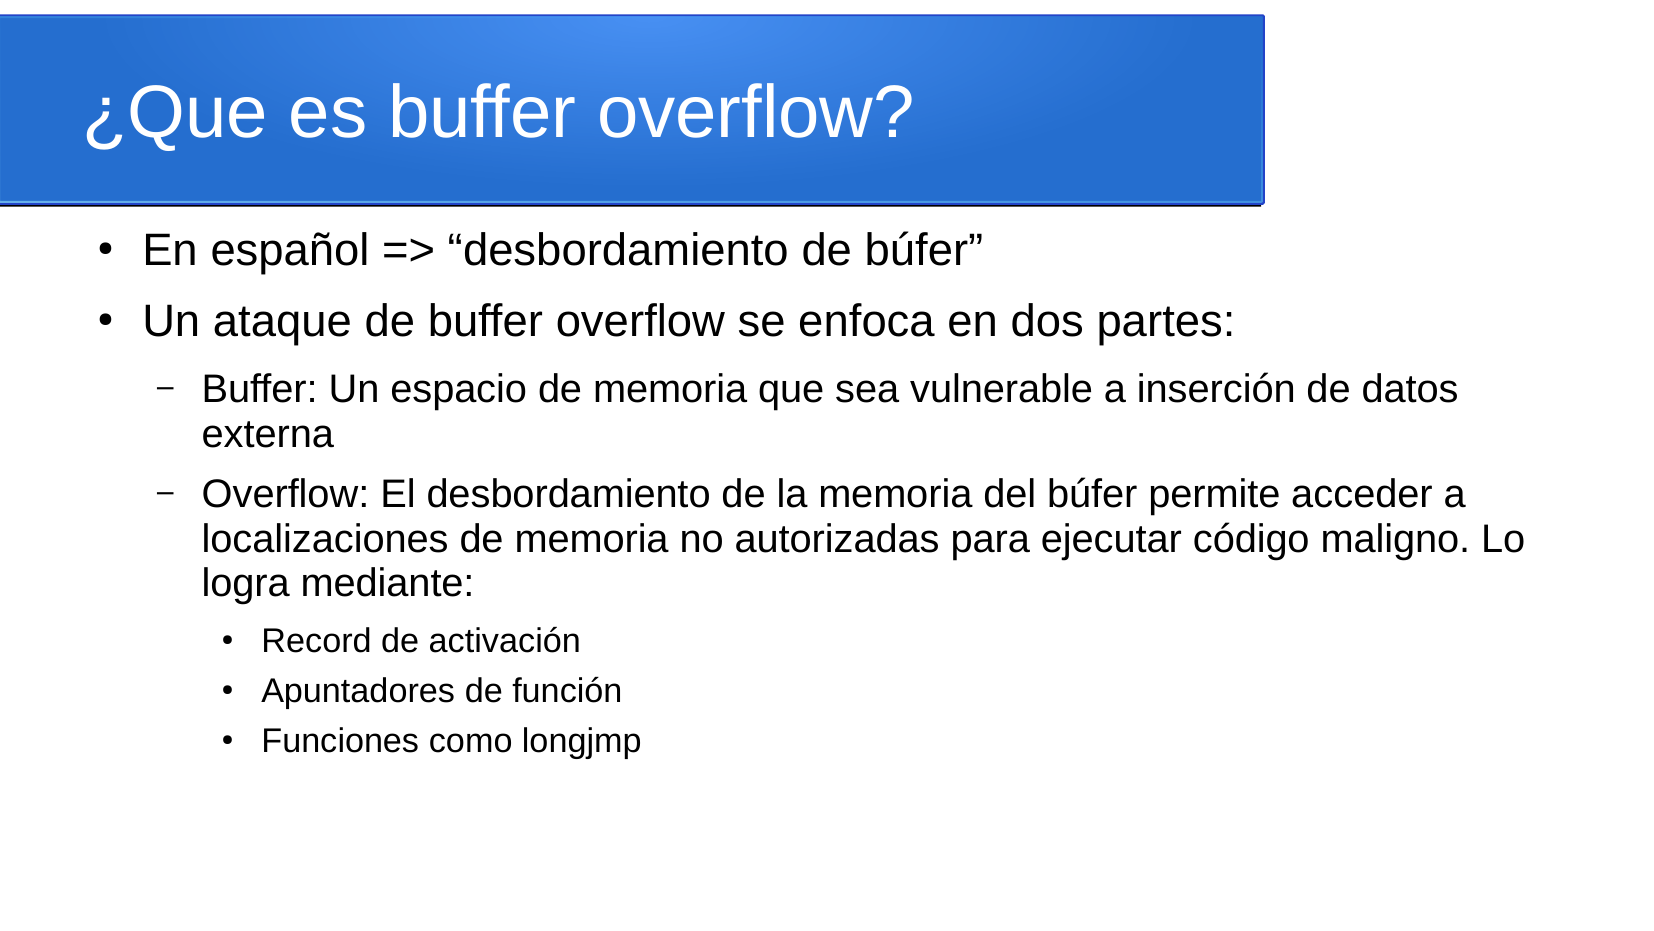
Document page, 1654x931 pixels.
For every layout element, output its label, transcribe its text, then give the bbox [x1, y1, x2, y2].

list En español => “desbordamiento de búfer” Un ataque de buffer overflow se enfoca en dos partes: Buffer: Un espacio de memoria que sea vulnerable a inserción de datos externa Overflow: El desbordamiento de la memoria del búfer permite acceder a localizaciones de memoria no autorizadas para ejecutar código maligno. Lo logra mediante: Record de activación Apuntadores de función Funciones como longjmp [82, 224, 1571, 764]
title ¿Que es buffer overflow? [82, 35, 1235, 189]
